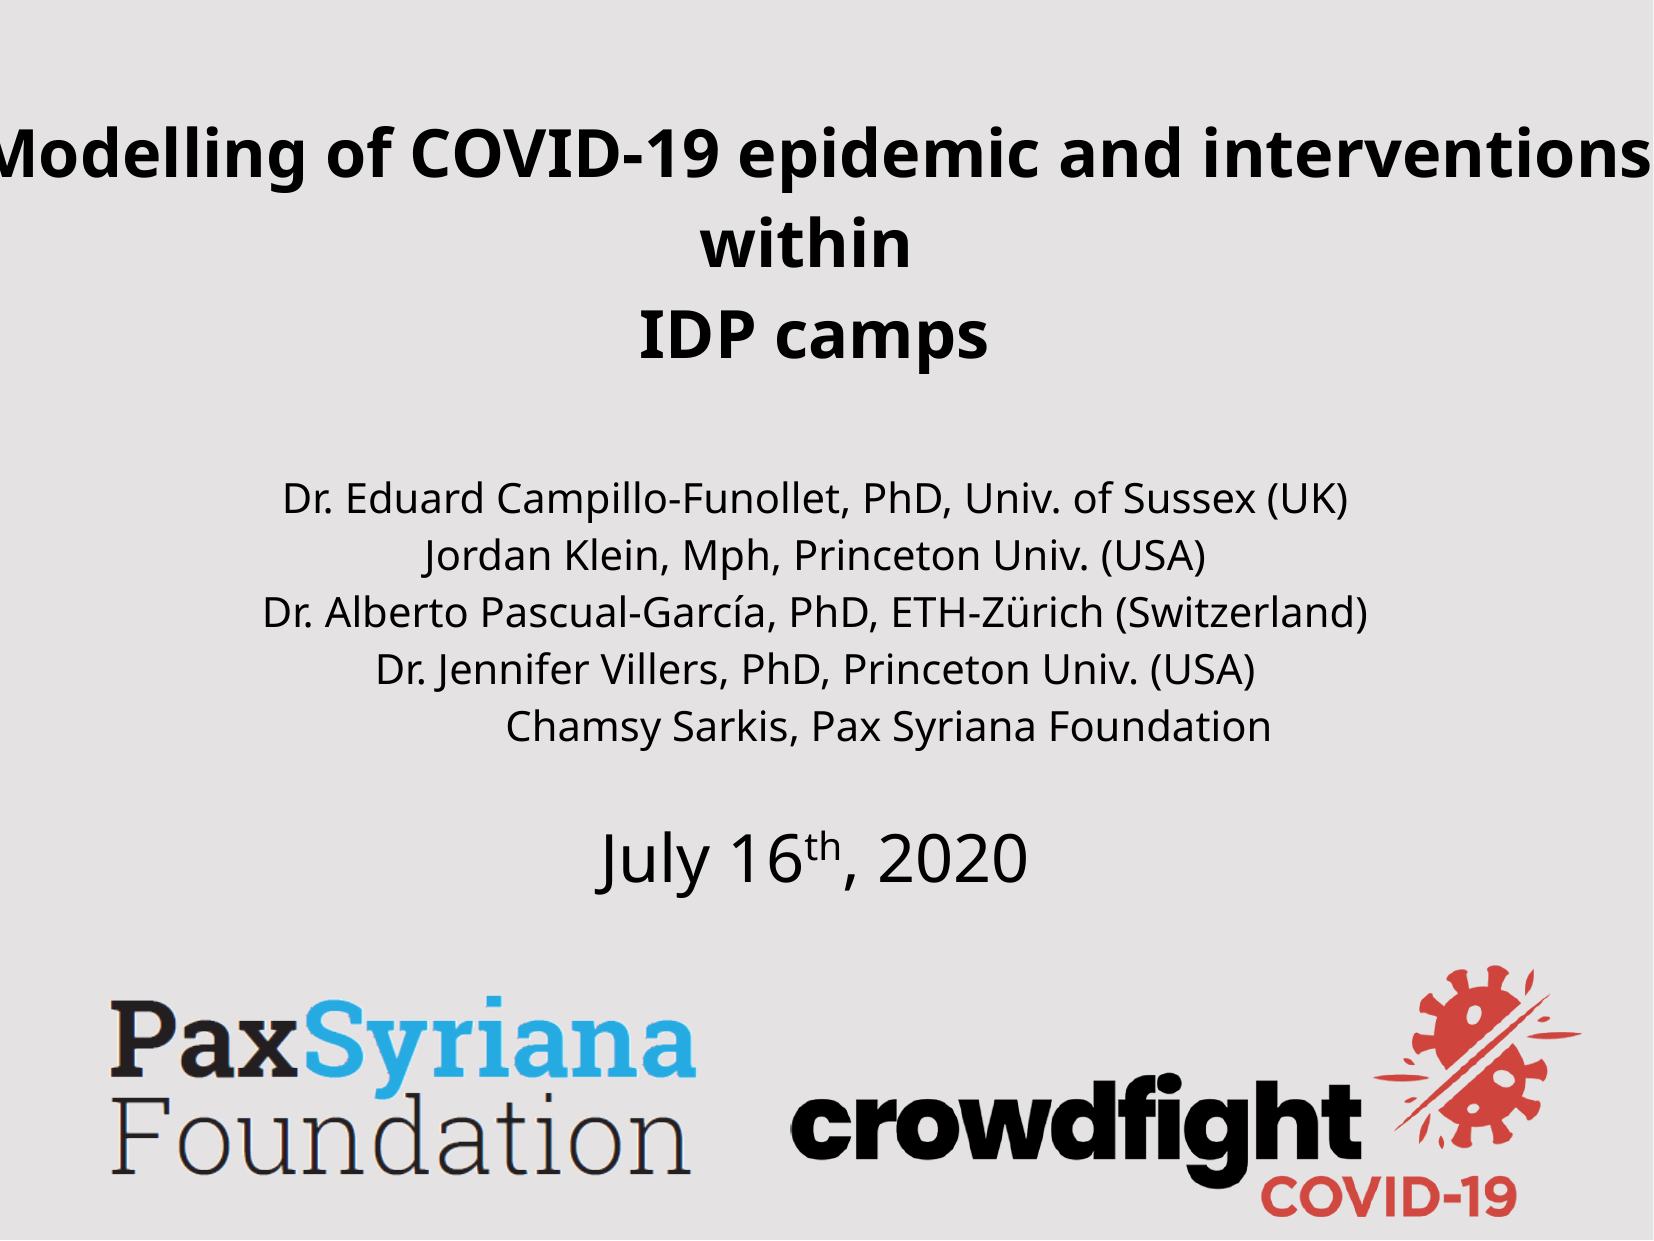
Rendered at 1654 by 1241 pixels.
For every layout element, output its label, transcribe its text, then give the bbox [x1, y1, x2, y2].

subtitle Modelling of COVID-19 epidemic and interventions within IDP camps Dr. Eduard Campillo-Funollet, PhD, Univ. of Sussex (UK) Jordan Klein, Mph, Princeton Univ. (USA) Dr. Alberto Pascual-García, PhD, ETH-Zürich (Switzerland) Dr. Jennifer Villers, PhD, Princeton Univ. (USA) Chamsy Sarkis, Pax Syriana Foundation July 16th, 2020 [0, 0, 1654, 1008]
picture [790, 965, 1583, 1217]
picture [88, 966, 728, 1217]
